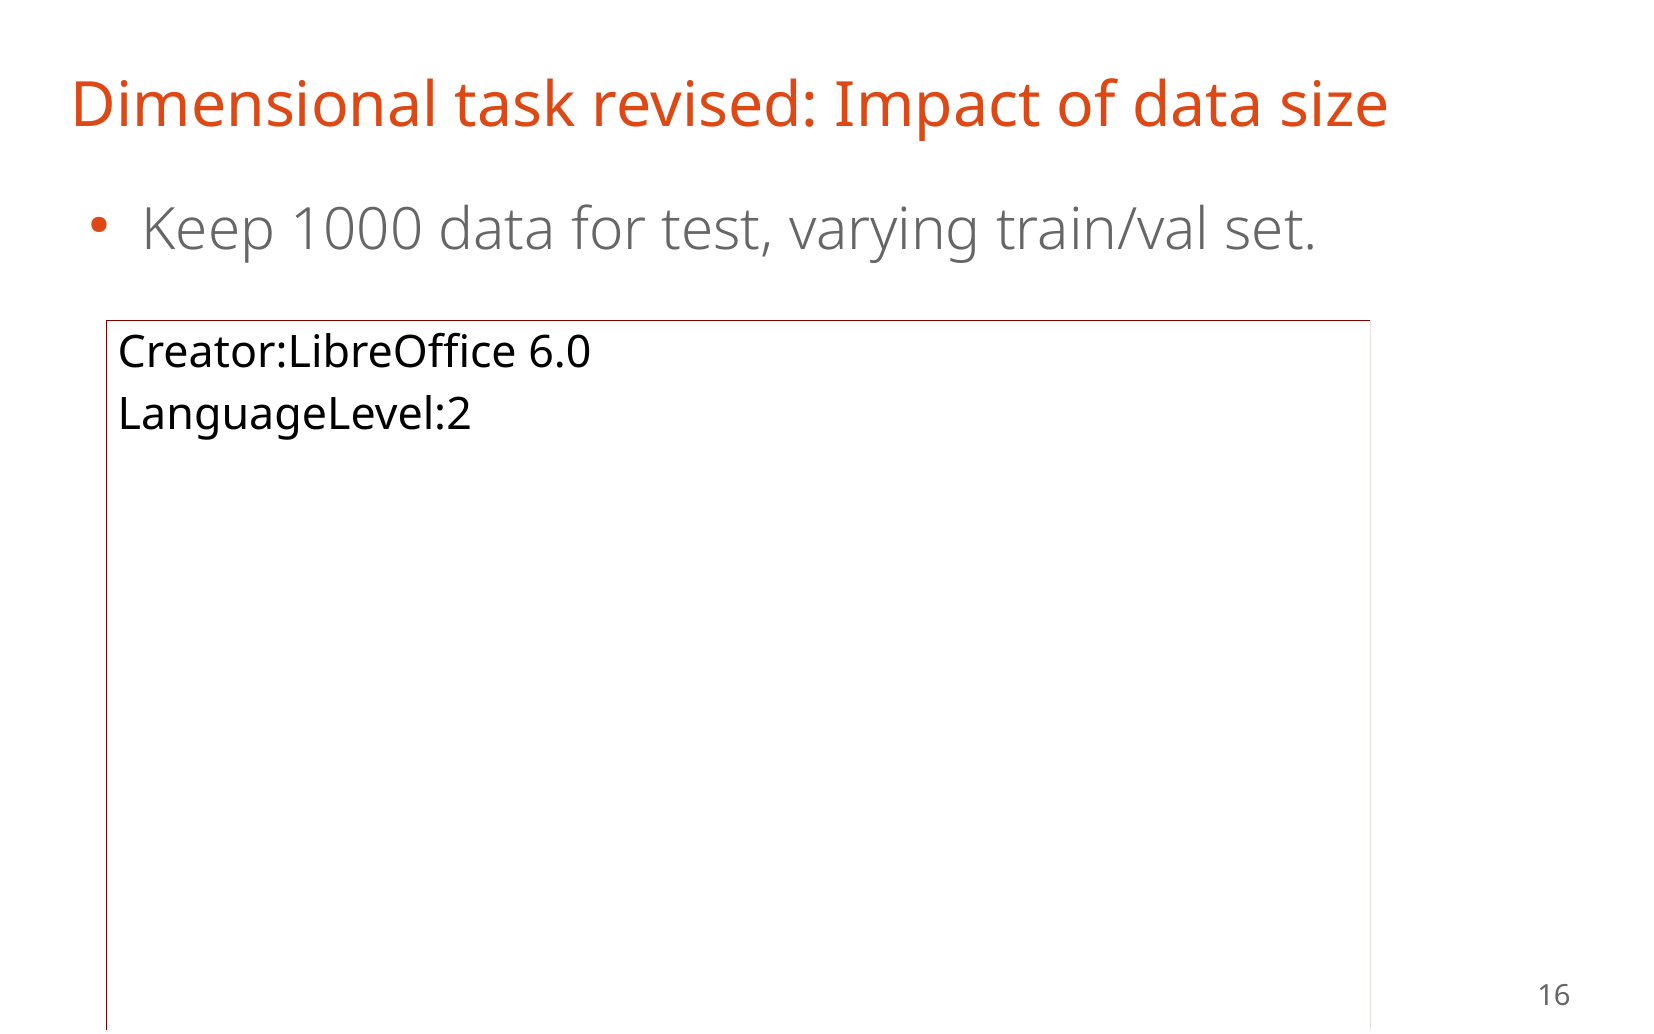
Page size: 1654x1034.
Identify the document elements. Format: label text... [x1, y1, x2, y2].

picture [103, 317, 1371, 1030]
list Keep 1000 data for test, varying train/val set. [70, 187, 1518, 916]
title Dimensional task revised: Impact of data size [70, 49, 1518, 155]
